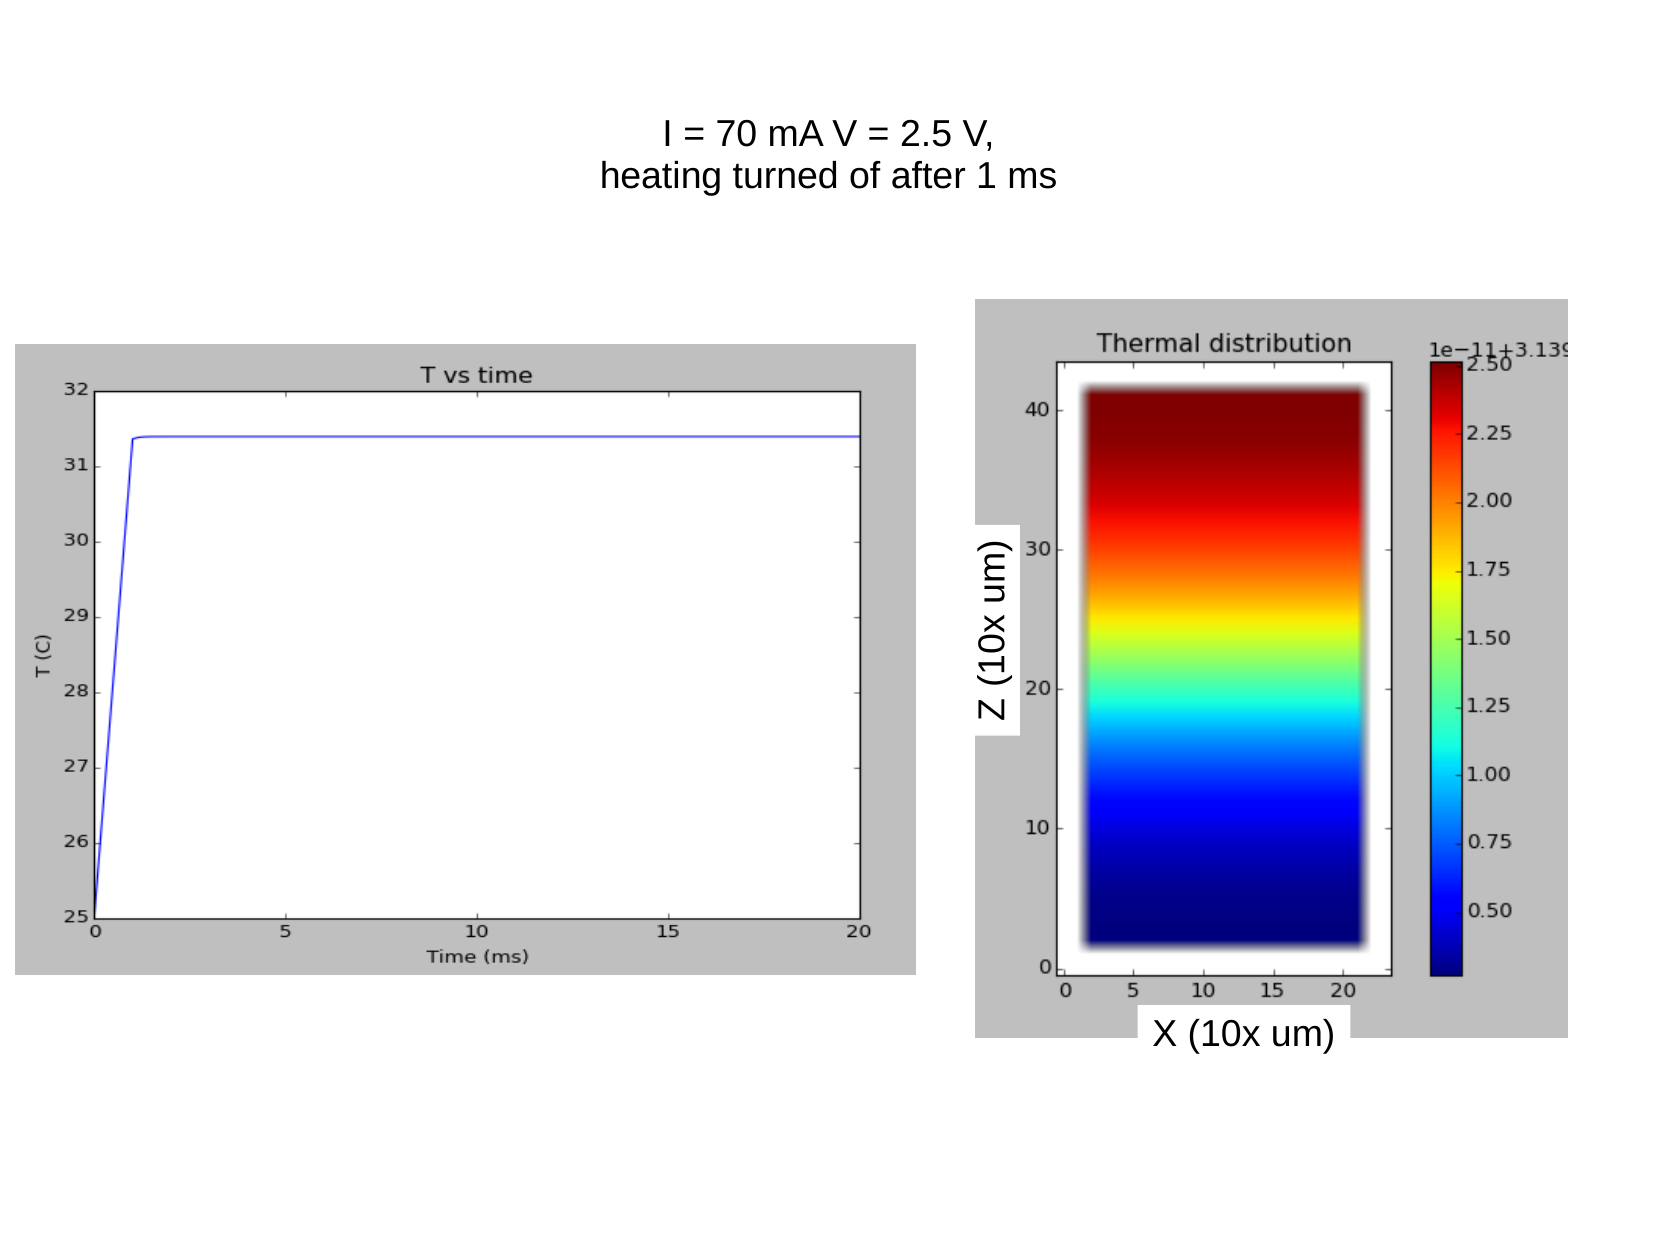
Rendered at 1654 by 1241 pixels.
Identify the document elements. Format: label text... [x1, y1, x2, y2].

picture [975, 299, 1568, 1038]
picture [15, 344, 916, 976]
text_box I = 70 mA V = 2.5 V, heating turned of after 1 ms [585, 105, 1073, 204]
text_box Z (10x um) [962, 525, 1021, 736]
text_box X (10x um) [1137, 1005, 1351, 1062]
